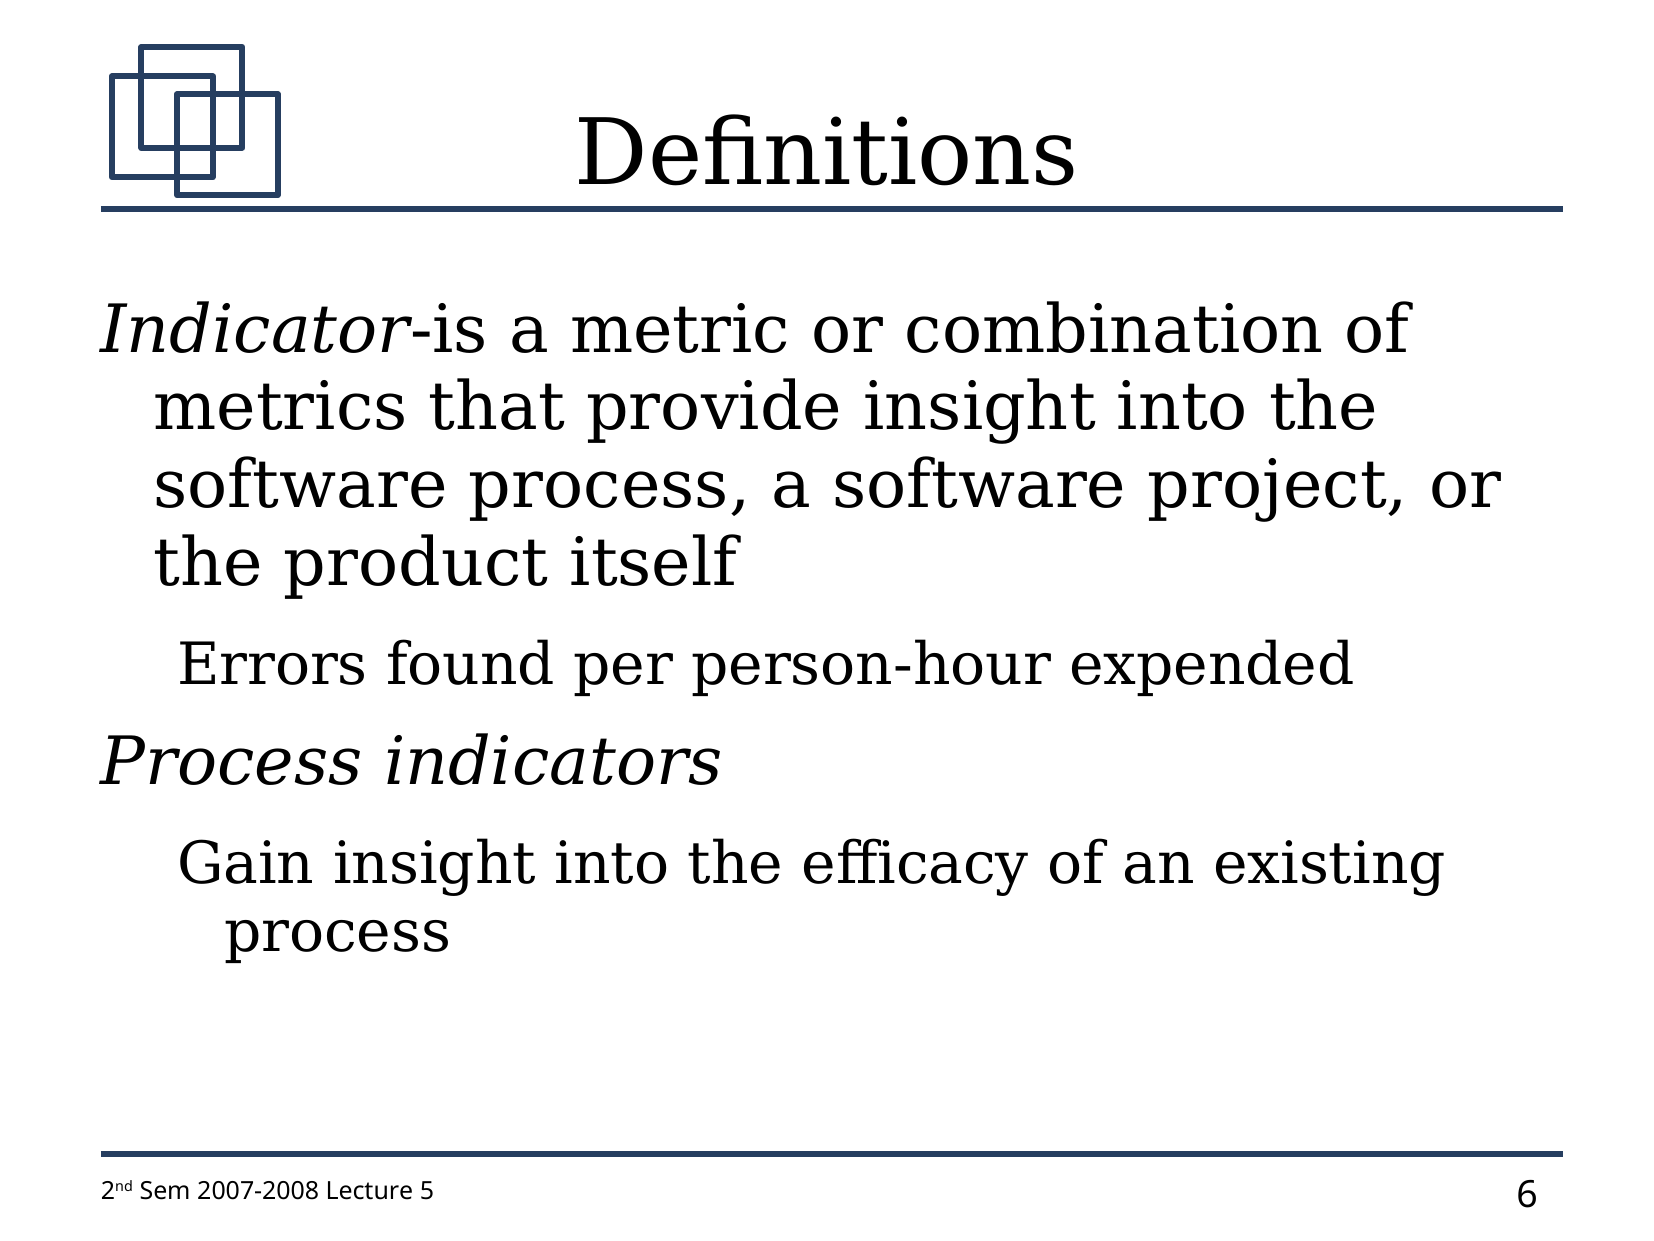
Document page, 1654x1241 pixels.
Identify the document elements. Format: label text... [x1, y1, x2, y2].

title Definitions [82, 49, 1571, 257]
list Indicator-is a metric or combination of metrics that provide insight into the software process, a software project, or the product itself Errors found per person-hour expended Process indicators Gain insight into the efficacy of an existing process [82, 290, 1571, 1109]
